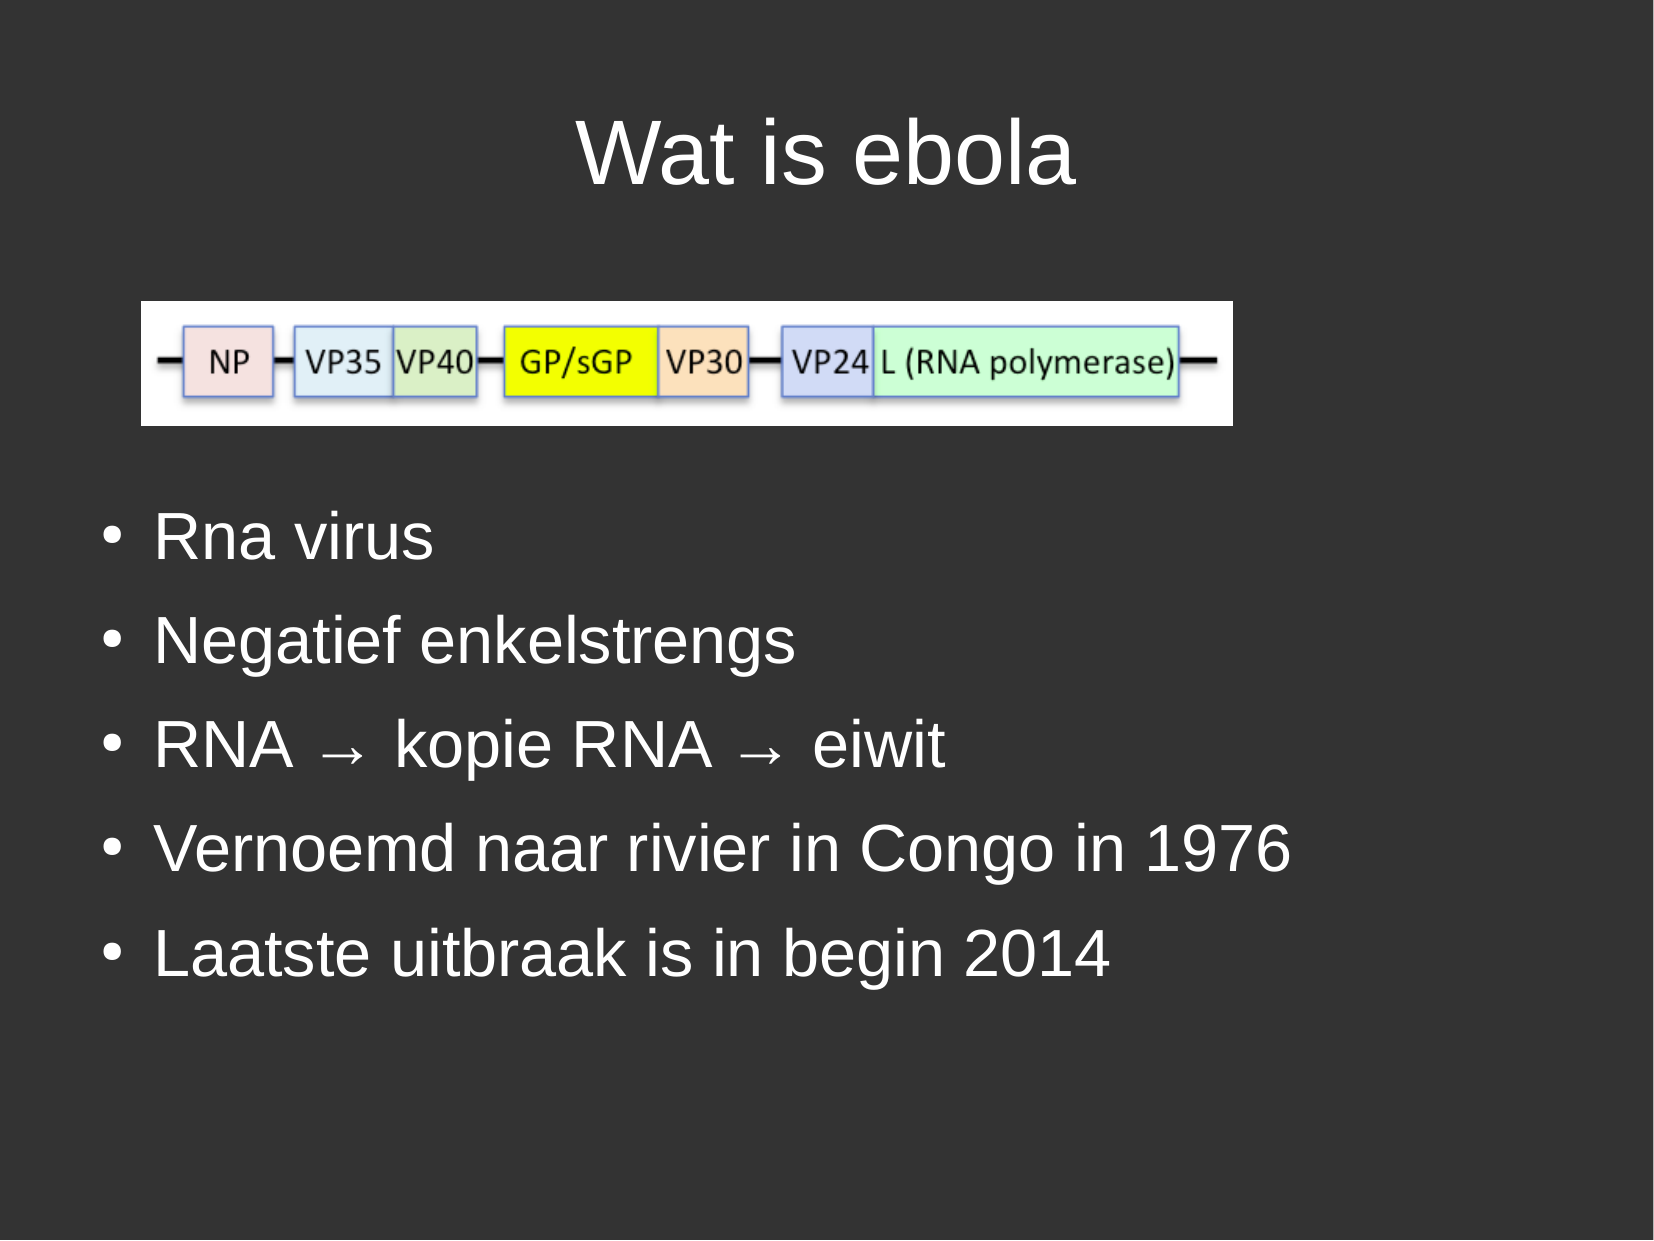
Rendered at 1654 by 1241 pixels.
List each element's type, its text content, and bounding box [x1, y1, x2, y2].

list Rna virus Negatief enkelstrengs RNA → kopie RNA → eiwit Vernoemd naar rivier in Congo in 1976 Laatste uitbraak is in begin 2014 [82, 290, 1571, 1010]
picture [141, 301, 1233, 426]
title Wat is ebola [82, 49, 1571, 257]
